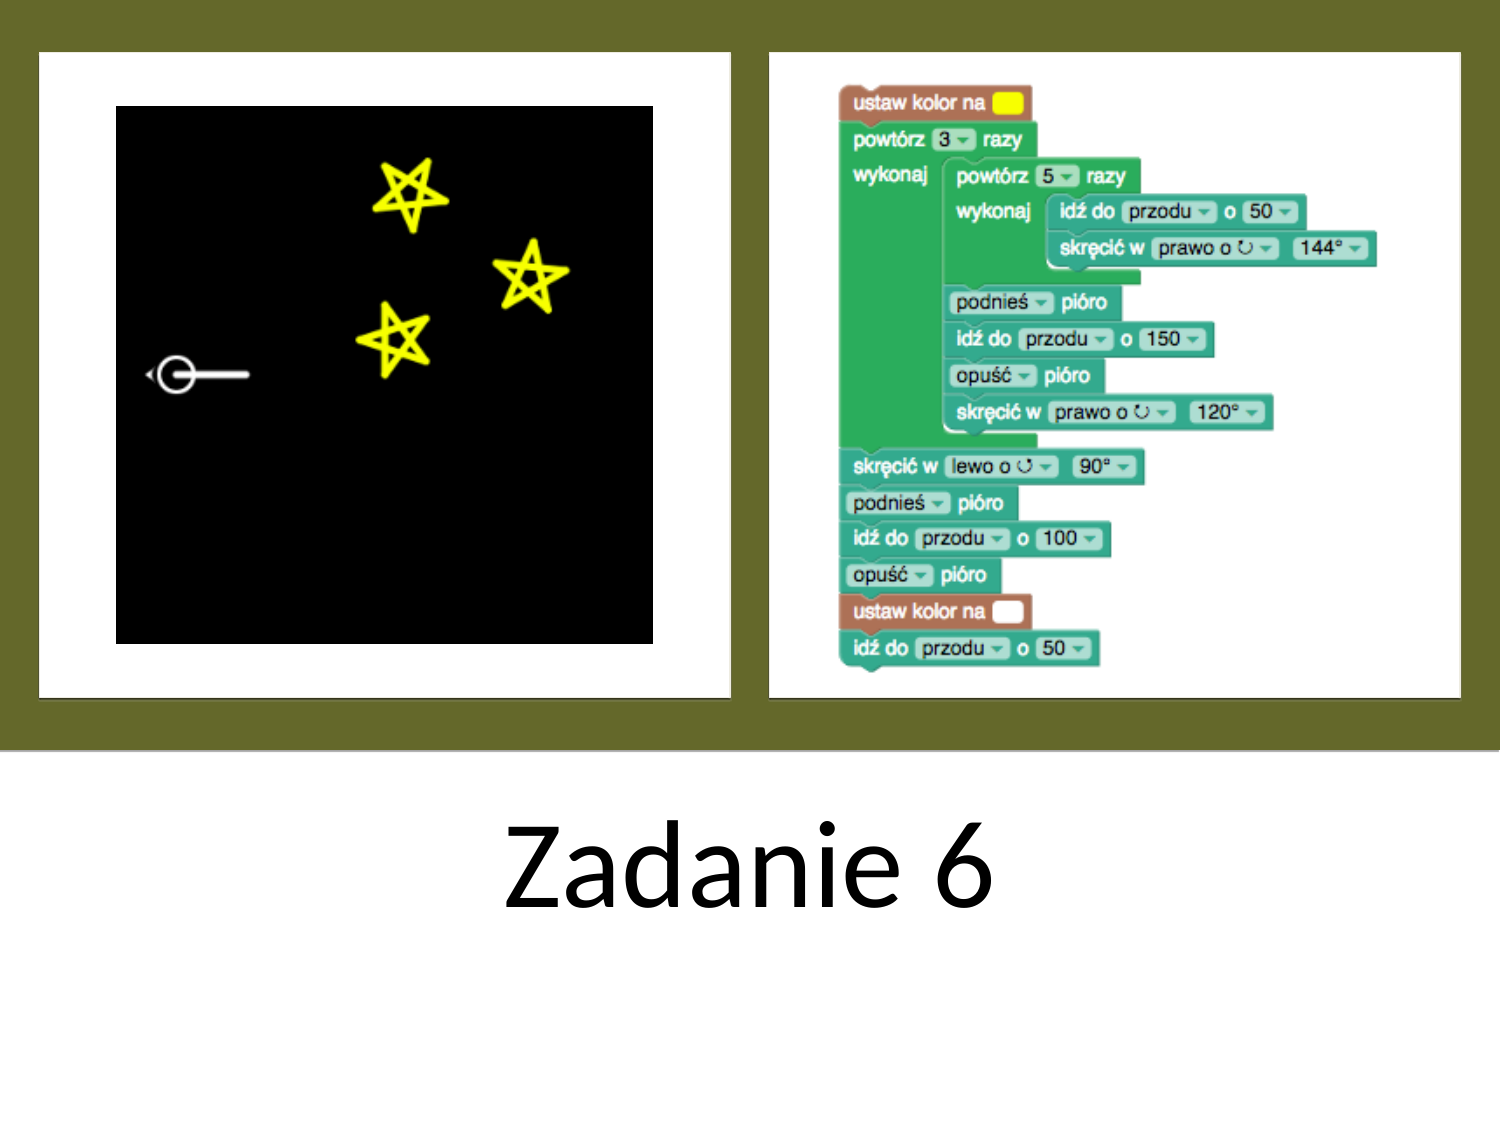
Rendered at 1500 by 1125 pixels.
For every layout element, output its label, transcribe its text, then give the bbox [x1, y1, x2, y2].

title Zadanie 6 [187, 761, 1313, 942]
text_box [0, 0, 1500, 750]
picture [116, 106, 653, 644]
picture [832, 68, 1400, 685]
